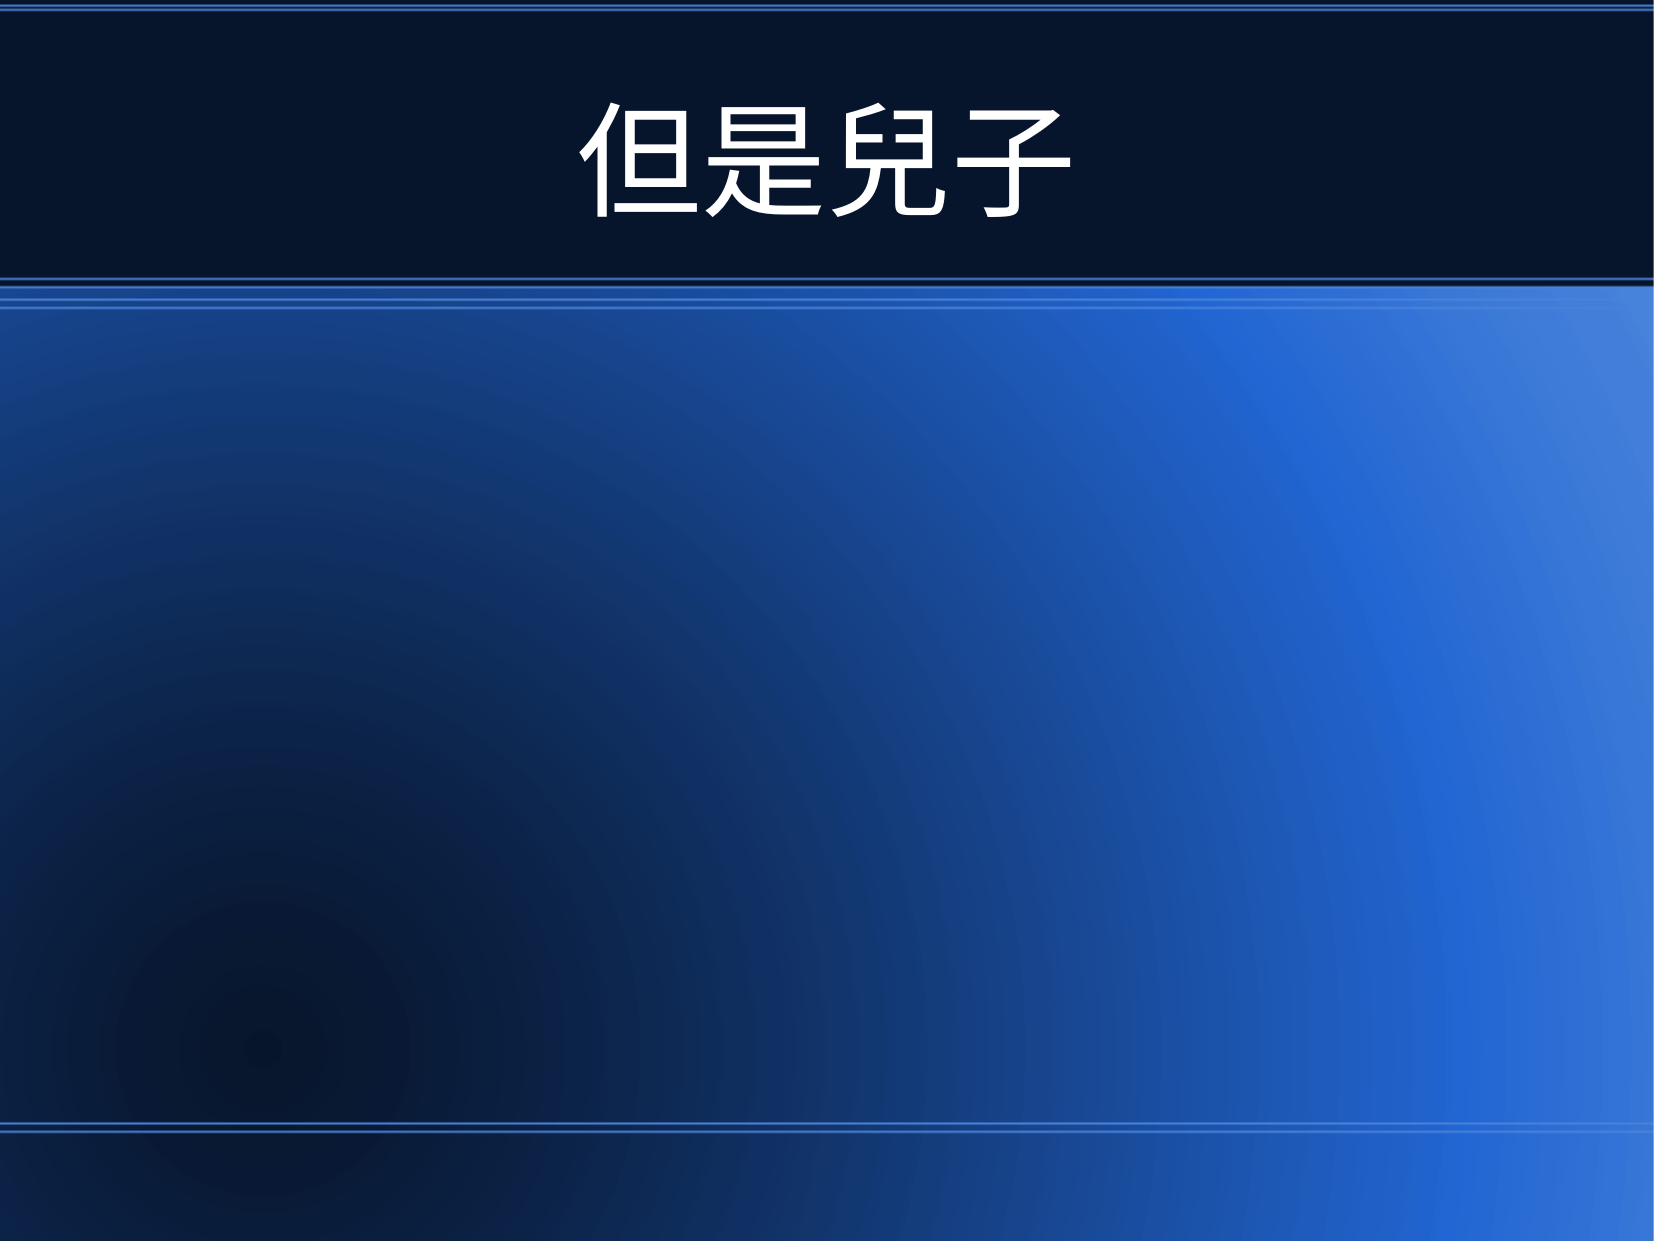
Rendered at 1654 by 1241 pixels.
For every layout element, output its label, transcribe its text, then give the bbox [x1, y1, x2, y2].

picture [0, 0, 1654, 1241]
title 但是兒子 [82, 49, 1571, 257]
